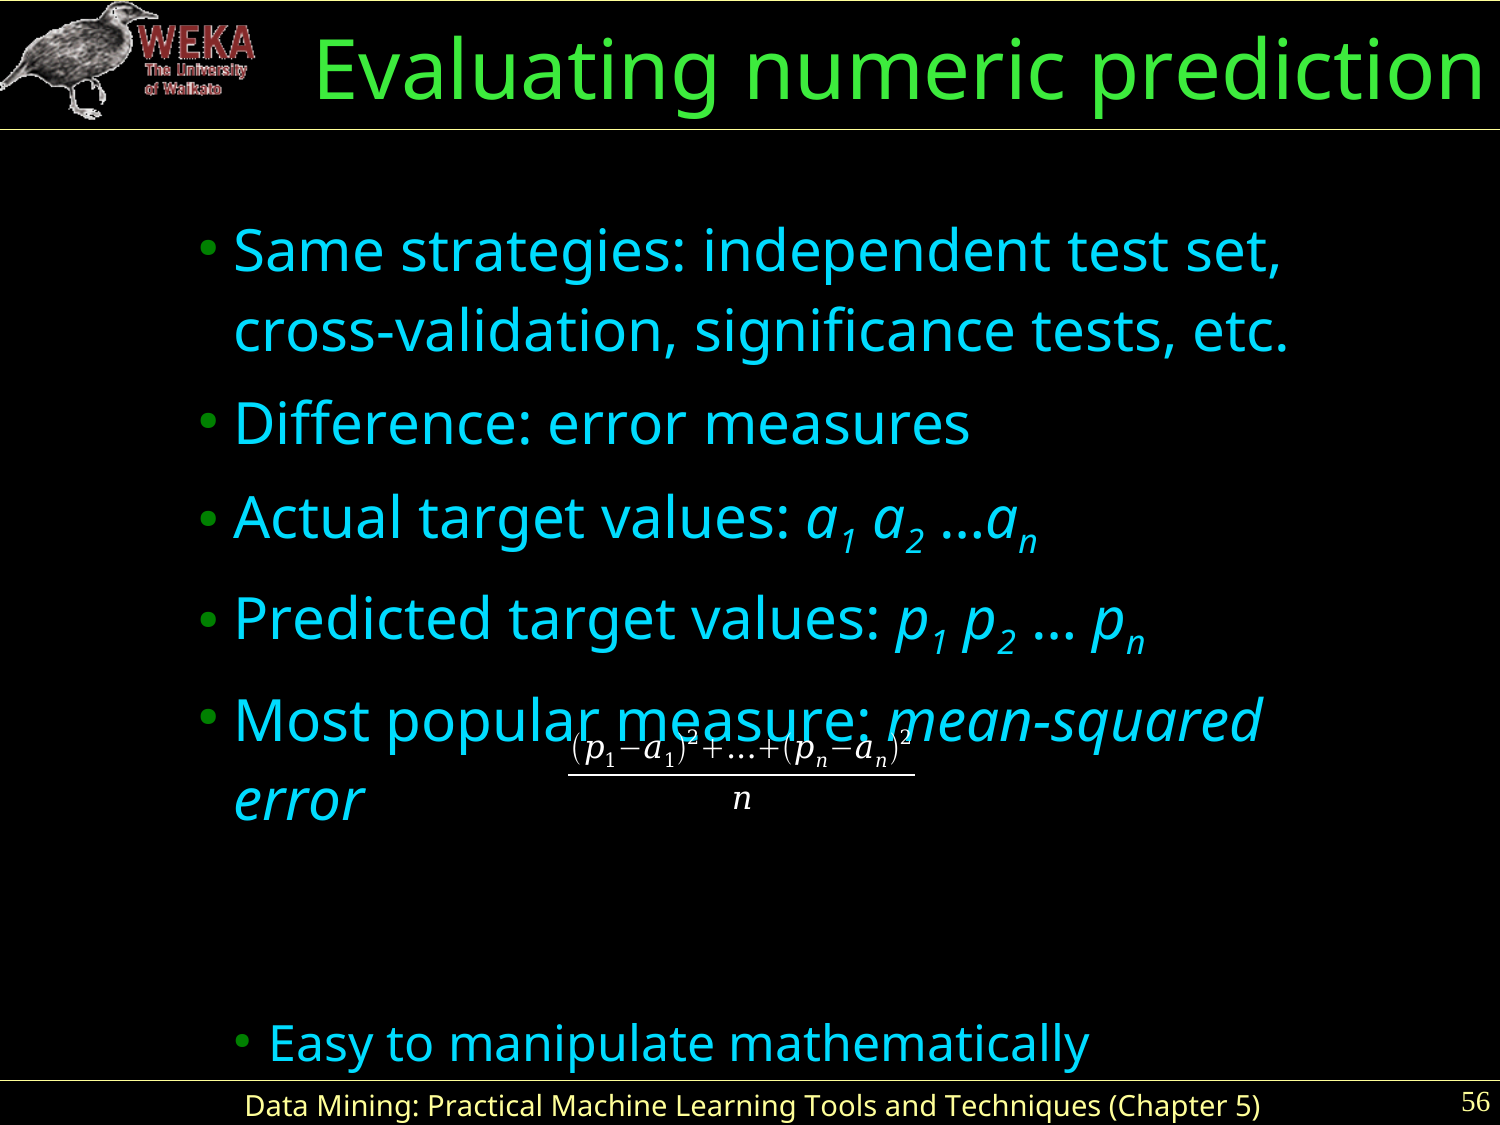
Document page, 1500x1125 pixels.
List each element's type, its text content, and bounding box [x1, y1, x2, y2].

picture [0, 1, 266, 129]
title Evaluating numeric prediction [297, 0, 1500, 148]
chart [561, 726, 923, 818]
text_box Same strategies: independent test set, cross-validation, significance tests, etc. Difference: error measures Actual target values: a1 a2 …an Predicted target values: p1 p2 … pn Most popular measure: mean-squared error Easy to manipulate mathematically [147, 202, 1386, 993]
